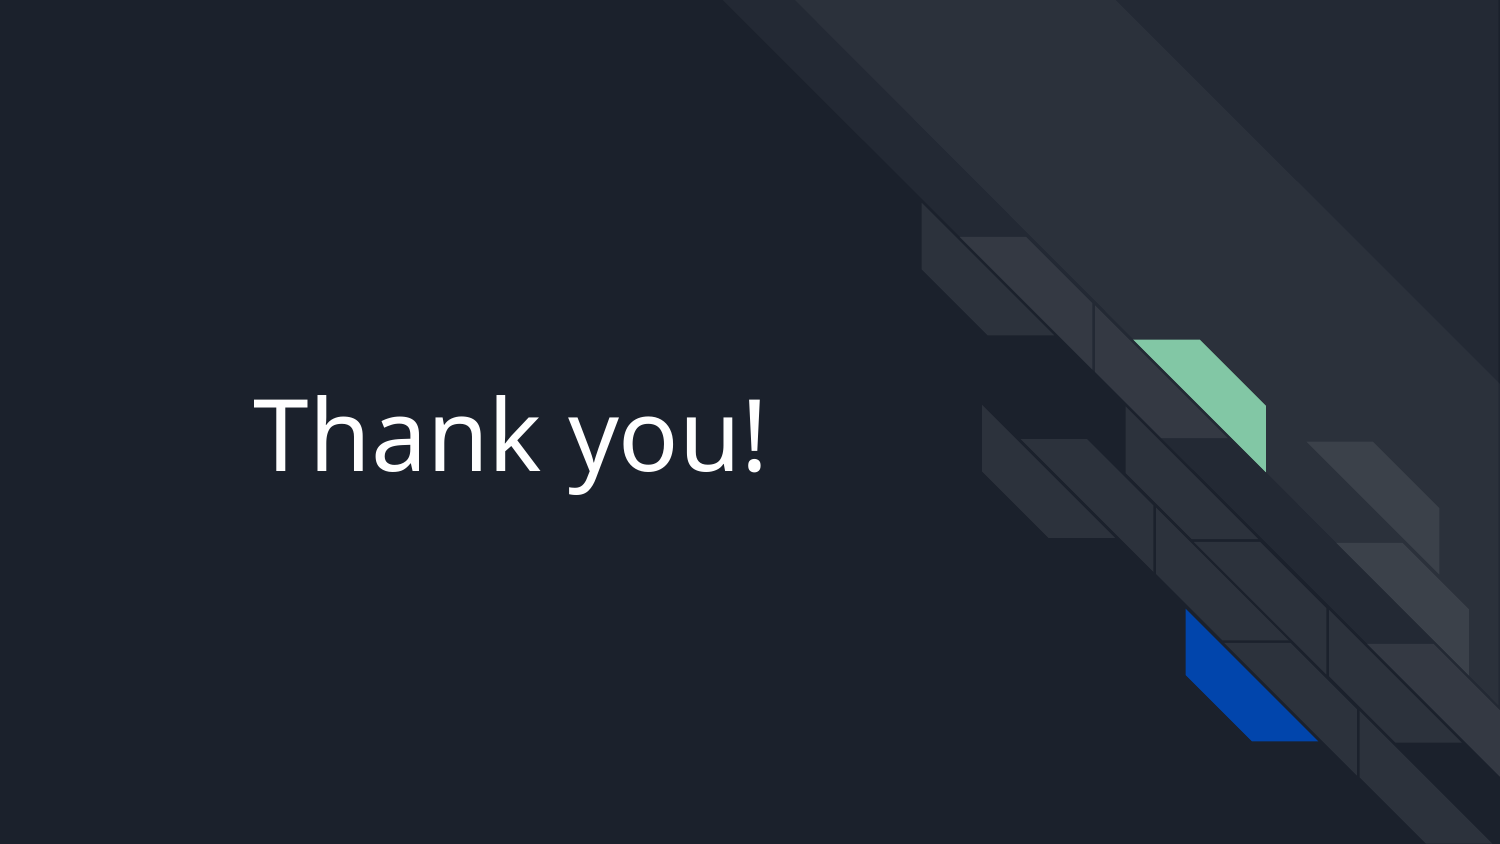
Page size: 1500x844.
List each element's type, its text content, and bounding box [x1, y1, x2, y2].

title Thank you! [135, 336, 888, 526]
